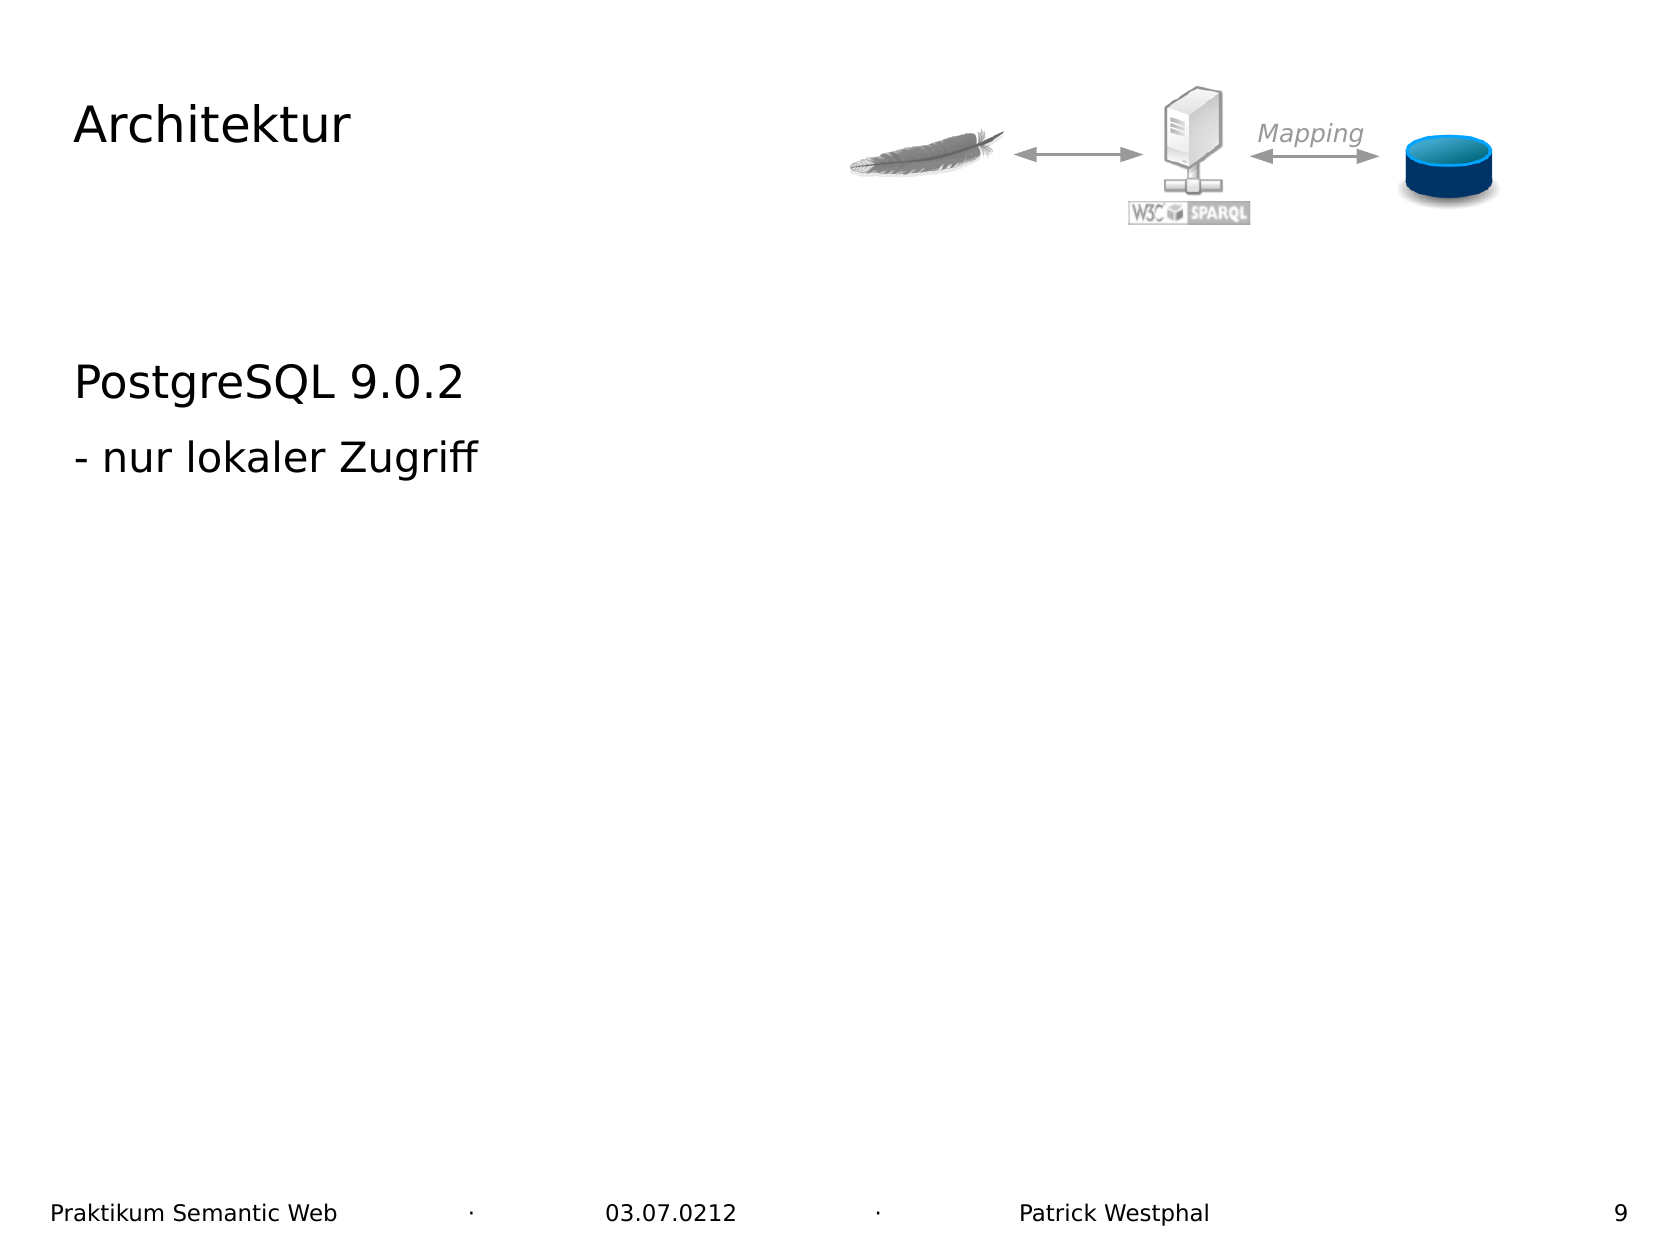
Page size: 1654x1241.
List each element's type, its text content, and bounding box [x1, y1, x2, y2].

text_box Architektur [59, 59, 1583, 133]
text_box <Nummer> [1474, 1192, 1644, 1235]
text_box PostgreSQL 9.0.2 - nur lokaler Zugriff [59, 189, 1583, 490]
picture [850, 129, 1004, 178]
picture [1398, 116, 1501, 189]
text_box Praktikum Semantic Web · 03.07.0212 · Patrick Westphal [35, 1192, 1300, 1235]
text_box Mapping [1226, 112, 1396, 157]
picture [1135, 82, 1250, 189]
